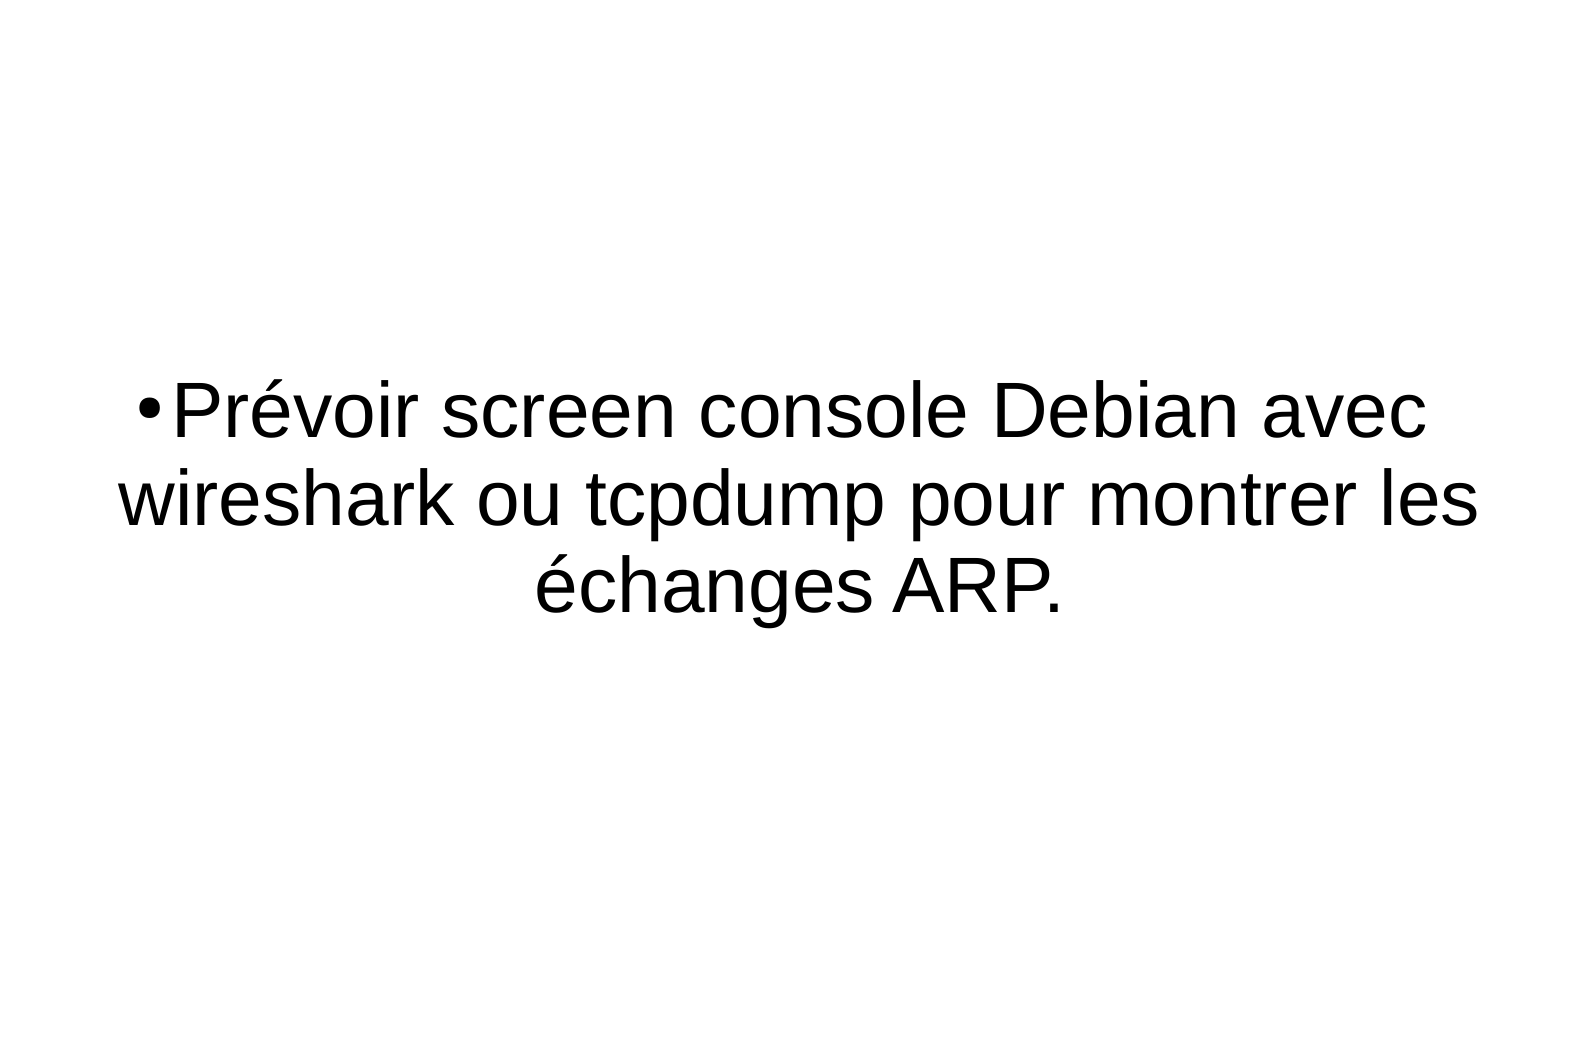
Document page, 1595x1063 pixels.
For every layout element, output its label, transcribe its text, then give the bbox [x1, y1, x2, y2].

title Prévoir screen console Debian avec wireshark ou tcpdump pour montrer les échanges ARP. [65, 366, 1501, 630]
